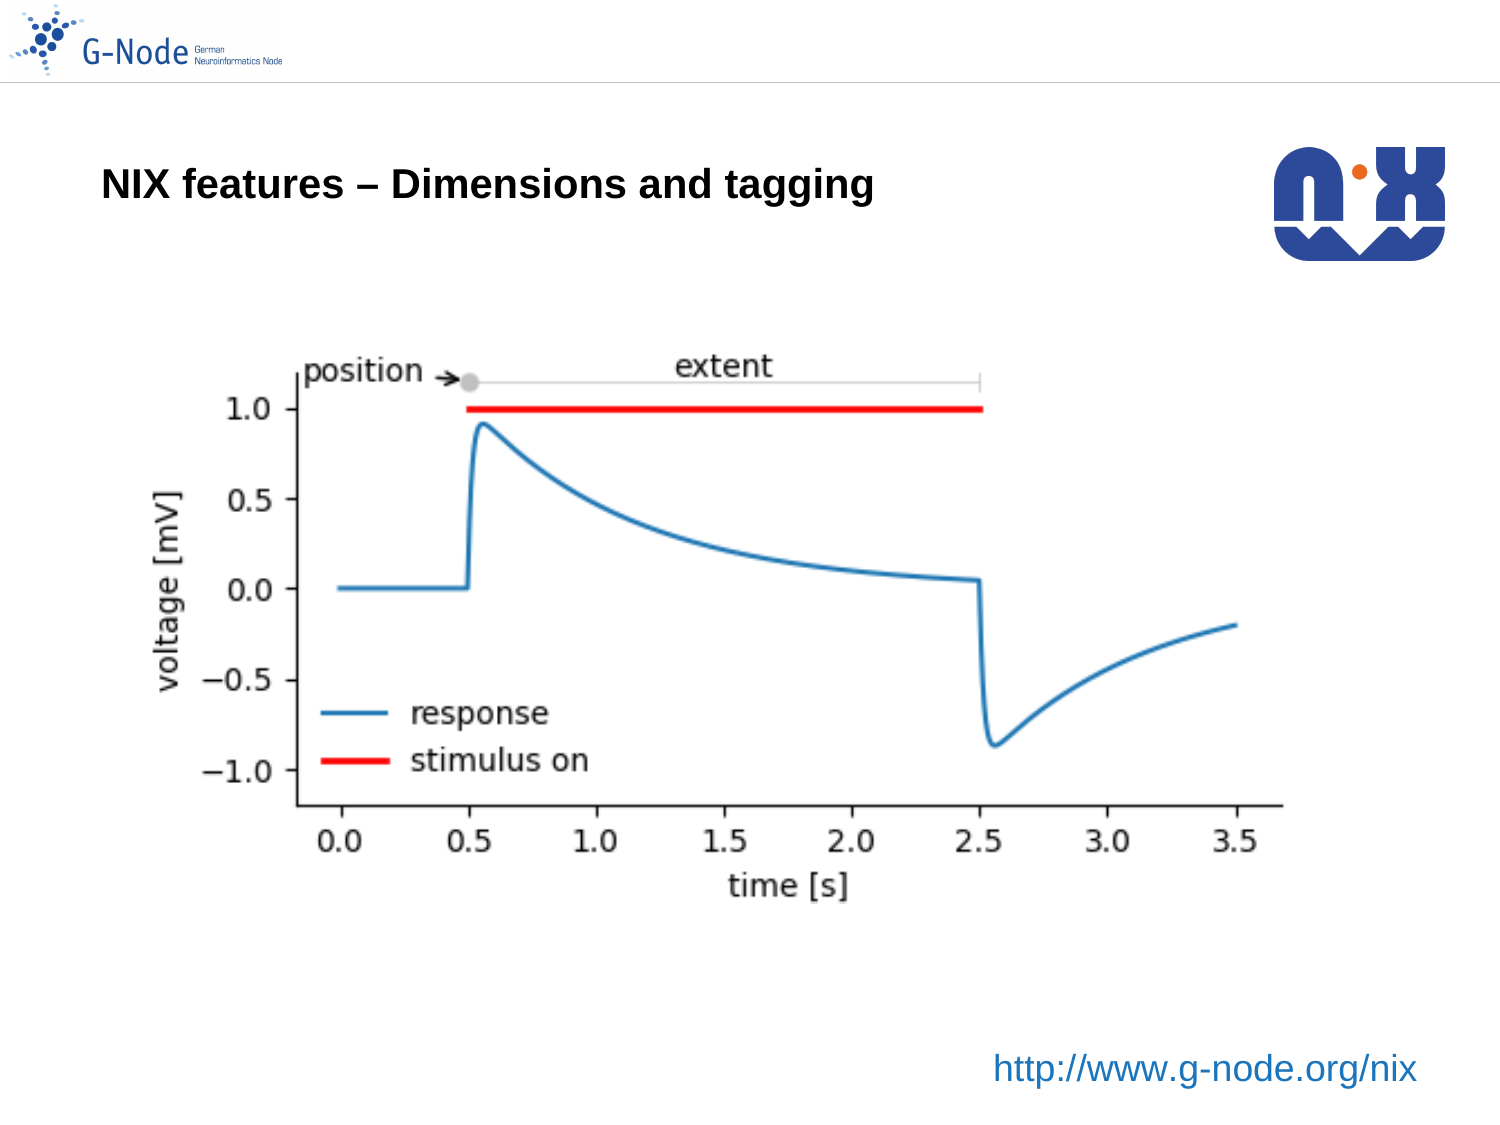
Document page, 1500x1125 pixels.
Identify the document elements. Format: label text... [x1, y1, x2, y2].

picture [9, 4, 282, 76]
picture [111, 344, 1342, 904]
text_box NIX features – Dimensions and tagging [86, 144, 1500, 215]
picture [1274, 147, 1445, 261]
text_box http://www.g-node.org/nix [936, 1035, 1475, 1097]
